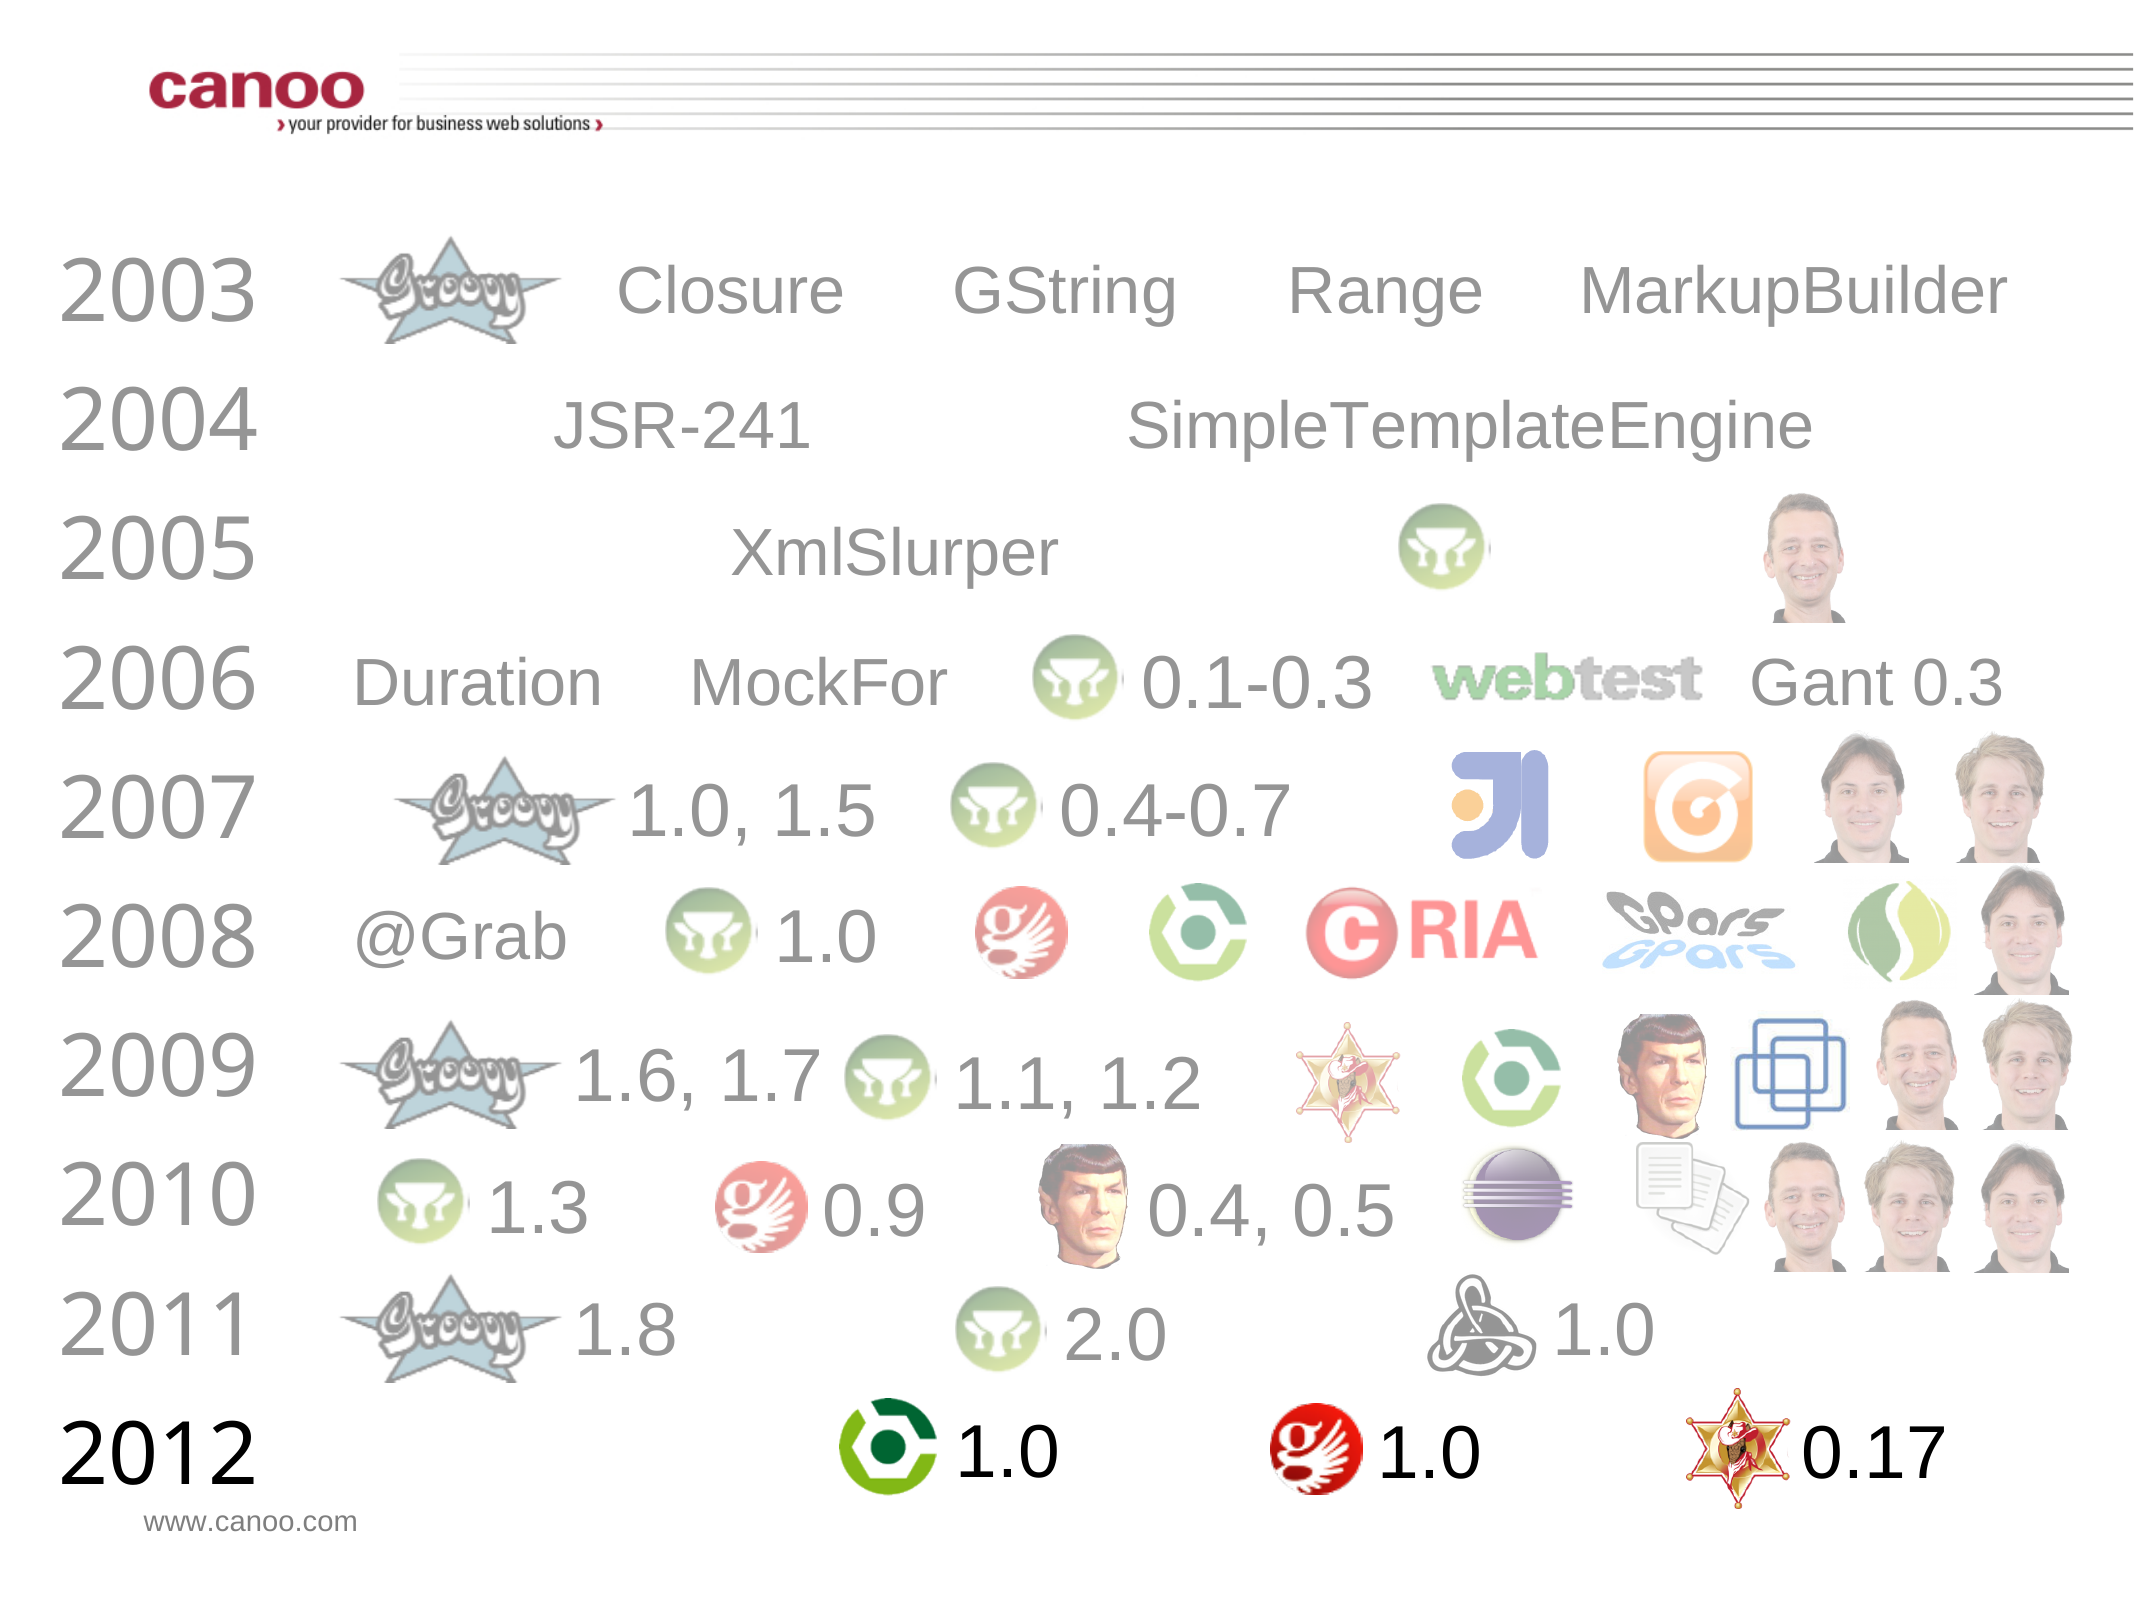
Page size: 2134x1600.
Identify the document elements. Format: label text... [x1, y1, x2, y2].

text_box 2012 [43, 1389, 297, 1510]
text_box 1.0 [1363, 1396, 1497, 1502]
picture [0, 21, 2134, 188]
picture [839, 1398, 937, 1496]
picture [1270, 1403, 1363, 1495]
text_box 1.0 [940, 1394, 1075, 1500]
text_box 0.17 [1799, 1396, 1963, 1502]
picture [38, 225, 2101, 1509]
